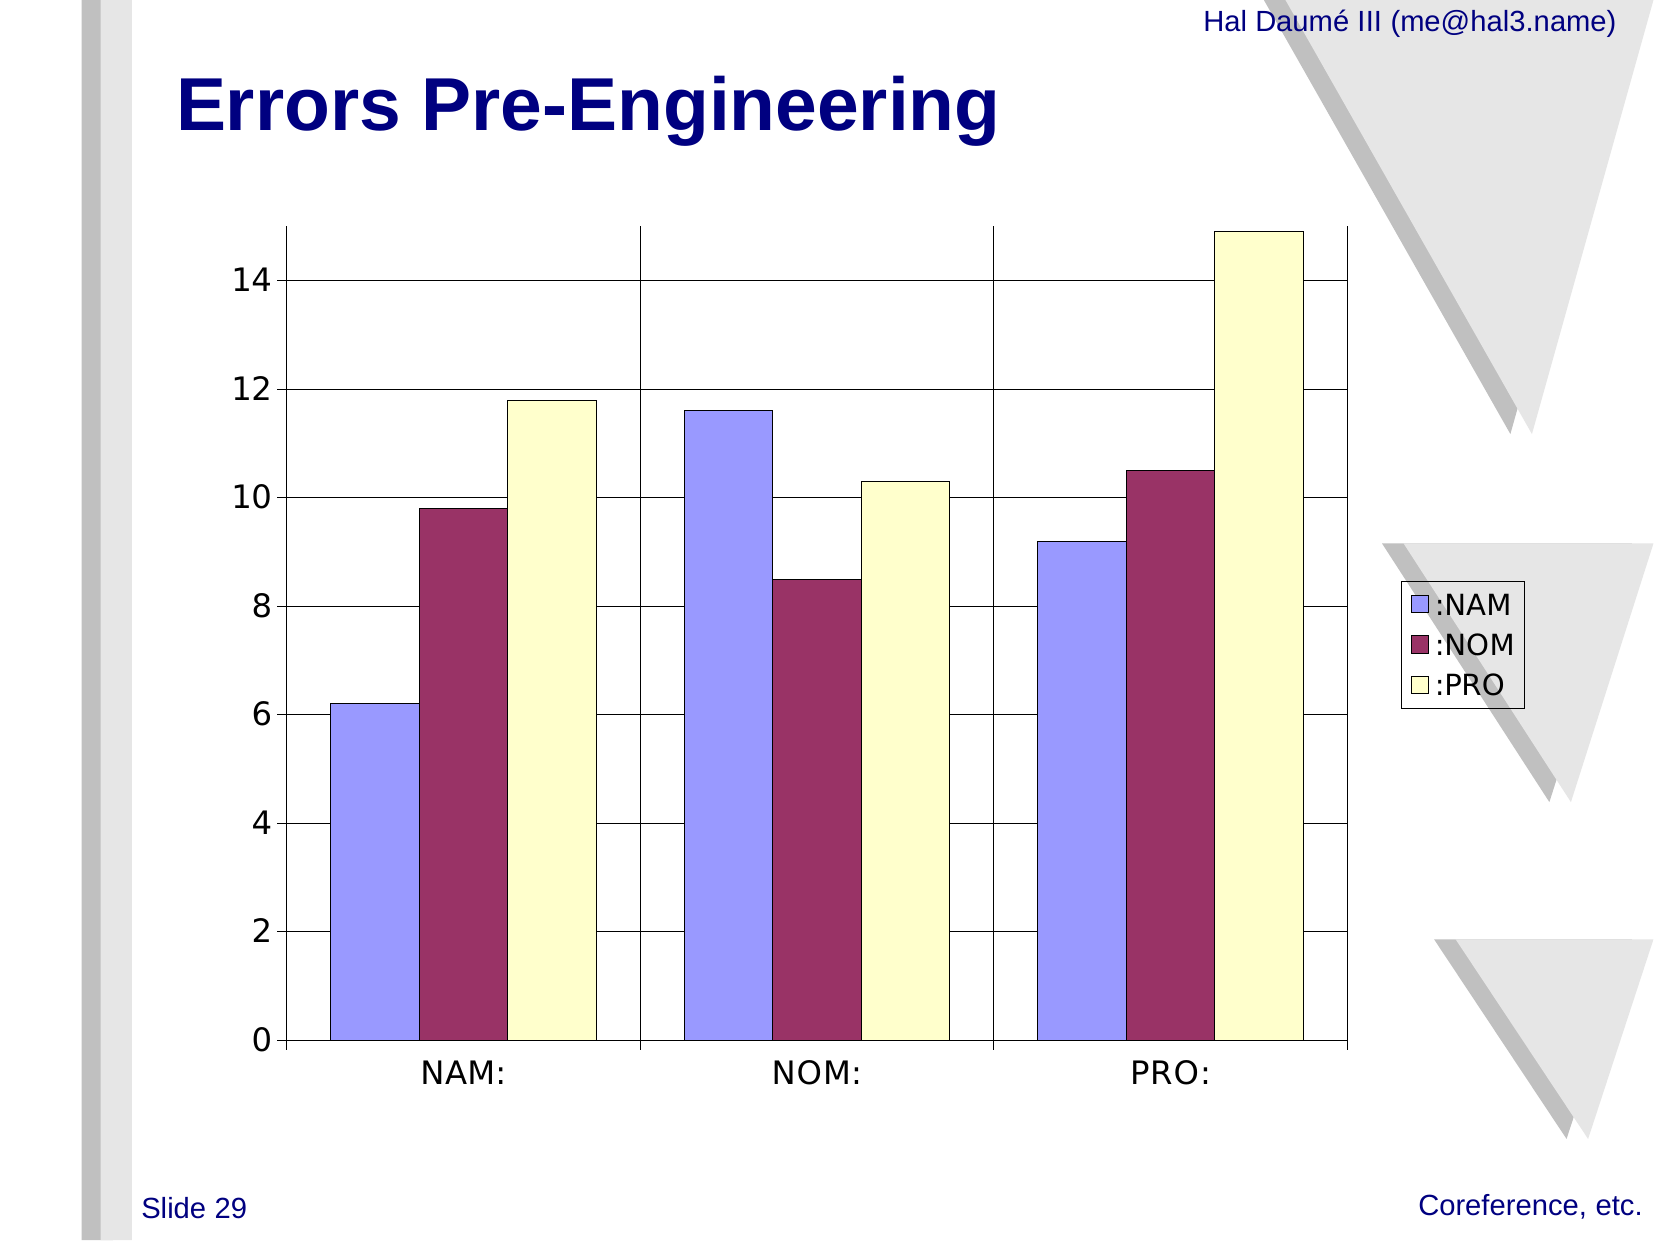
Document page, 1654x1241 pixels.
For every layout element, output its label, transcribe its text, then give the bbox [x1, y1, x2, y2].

title Errors Pre-Engineering [176, 44, 1509, 166]
chart [204, 192, 1567, 1112]
